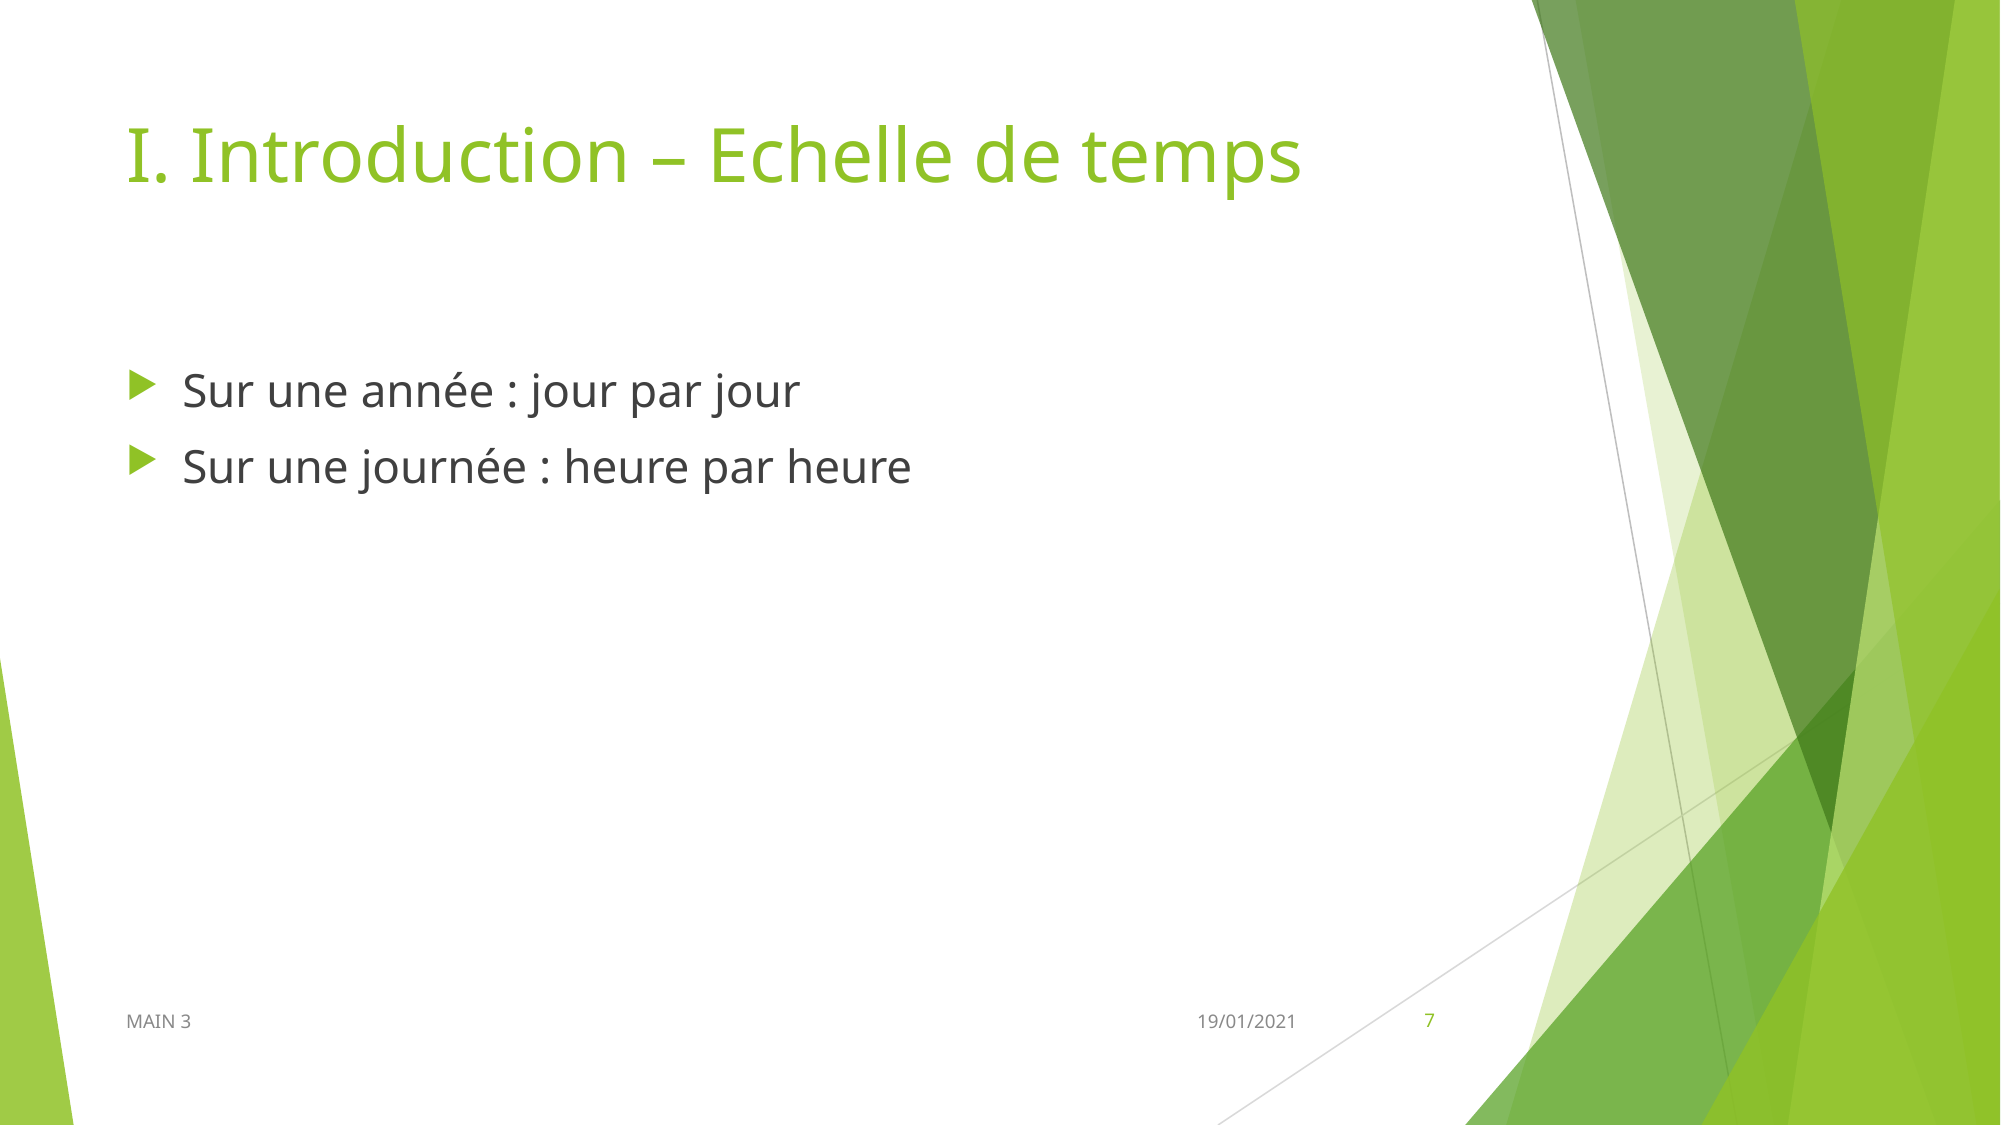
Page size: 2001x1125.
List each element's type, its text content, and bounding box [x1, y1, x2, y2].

title I. Introduction – Echelle de temps [111, 99, 1522, 317]
text_box 19/01/2021 [1181, 991, 1332, 1051]
text_box ‹N°› [1409, 991, 1522, 1051]
list Sur une année : jour par jour Sur une journée : heure par heure [111, 354, 1522, 992]
text_box MAIN 3 [111, 991, 1145, 1051]
